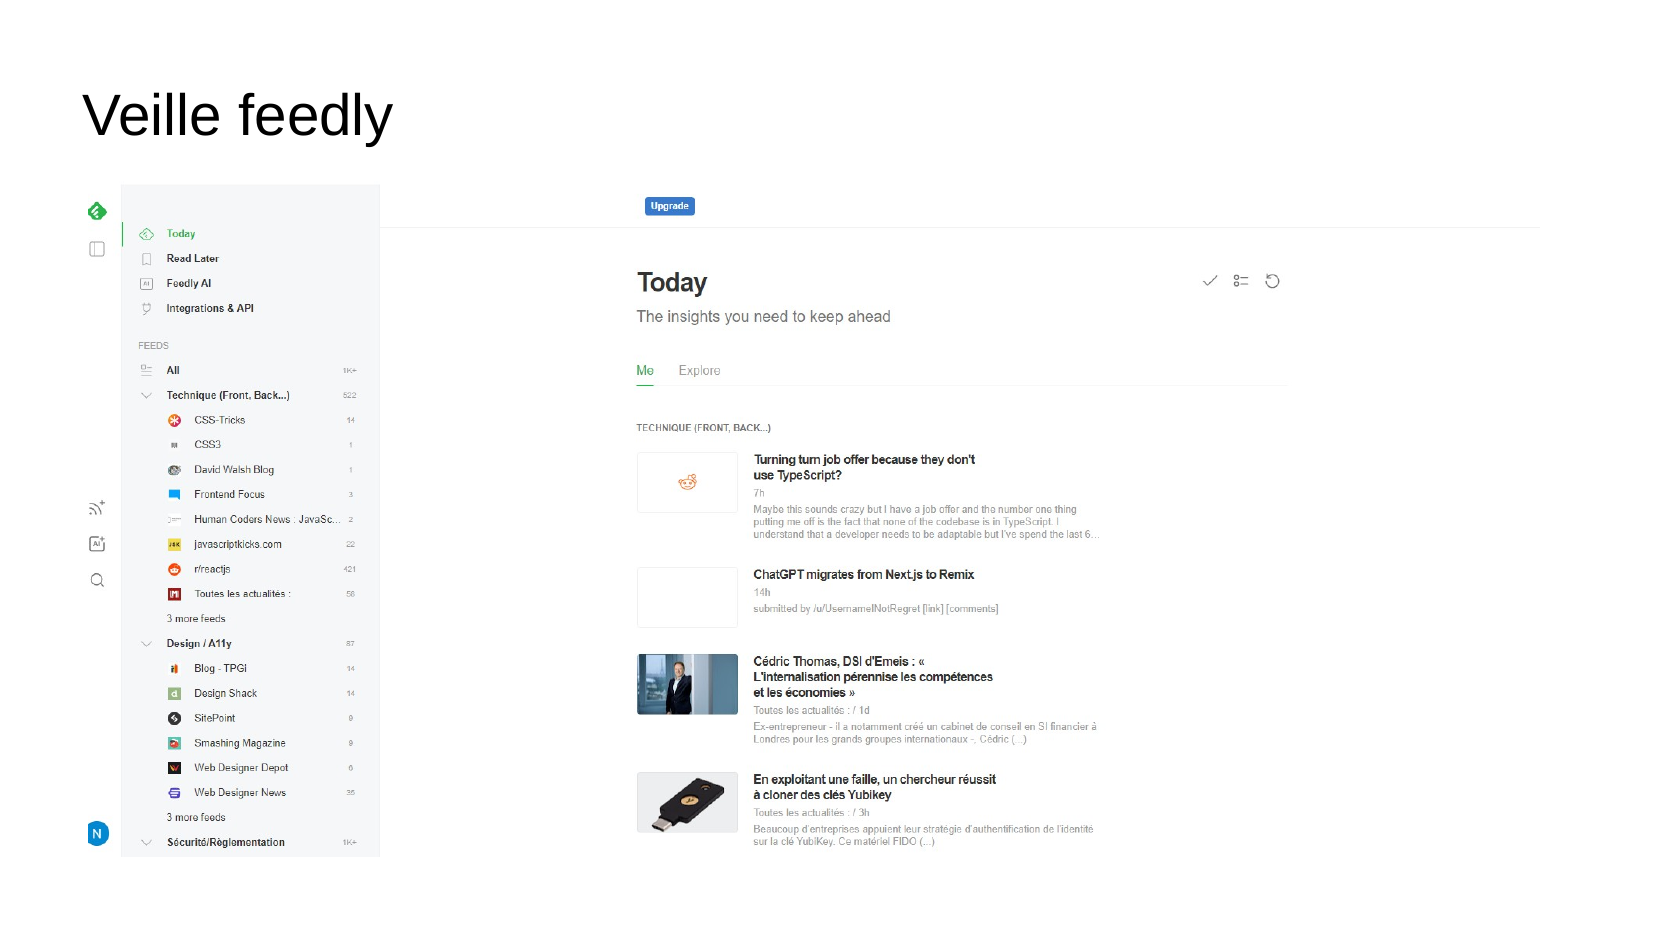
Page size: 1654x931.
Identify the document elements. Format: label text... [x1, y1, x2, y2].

picture [88, 181, 1540, 857]
title Veille feedly [82, 37, 1571, 193]
picture [93, 828, 102, 838]
